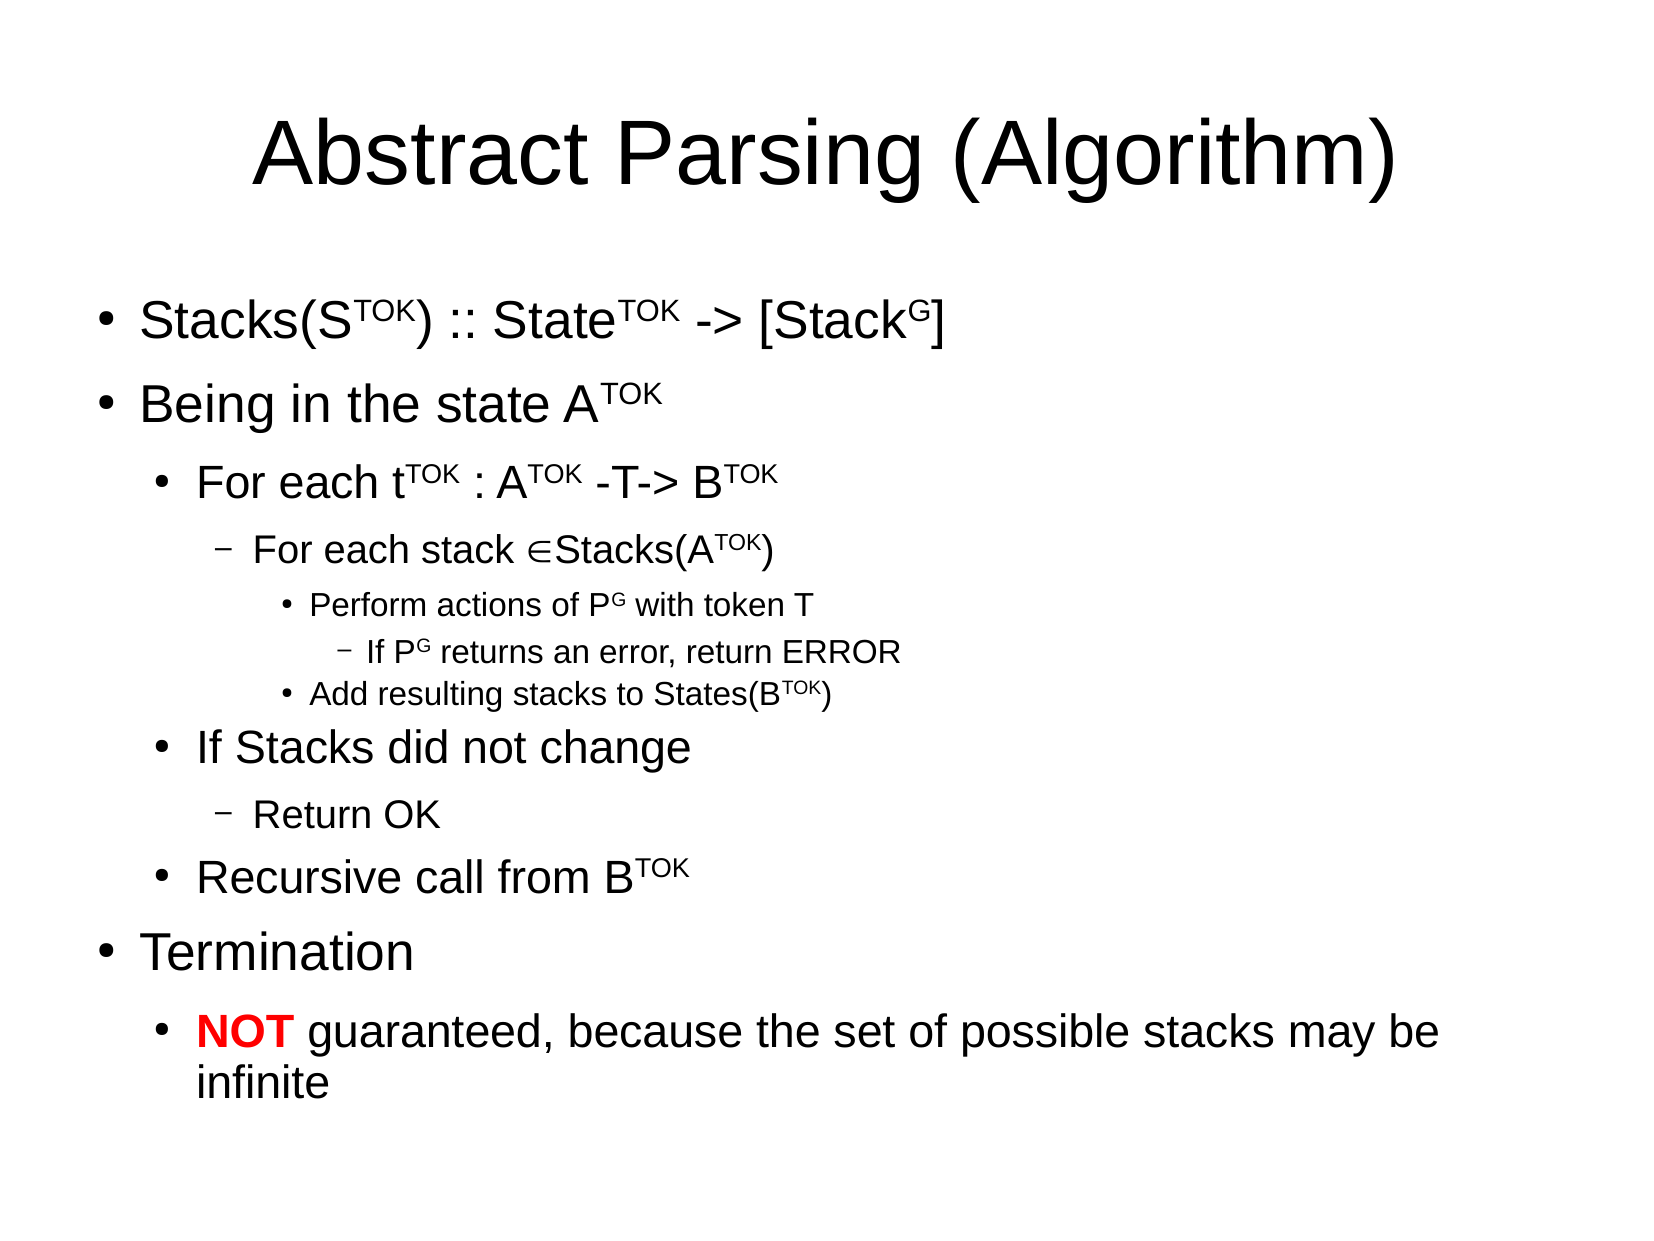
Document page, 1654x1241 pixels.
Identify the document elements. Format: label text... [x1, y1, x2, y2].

title Abstract Parsing (Algorithm) [82, 56, 1571, 250]
list Stacks(STOK) :: StateTOK -> [StackG] Being in the state ATOK For each tTOK : ATOK -T-> BTOK For each stack Stacks(ATOK) Perform actions of PG with token T If PG returns an error, return ERROR Add resulting stacks to States(BTOK) If Stacks did not change Return OK Recursive call from BTOK Termination NOT guaranteed, because the set of possible stacks may be infinite [82, 290, 1571, 1109]
